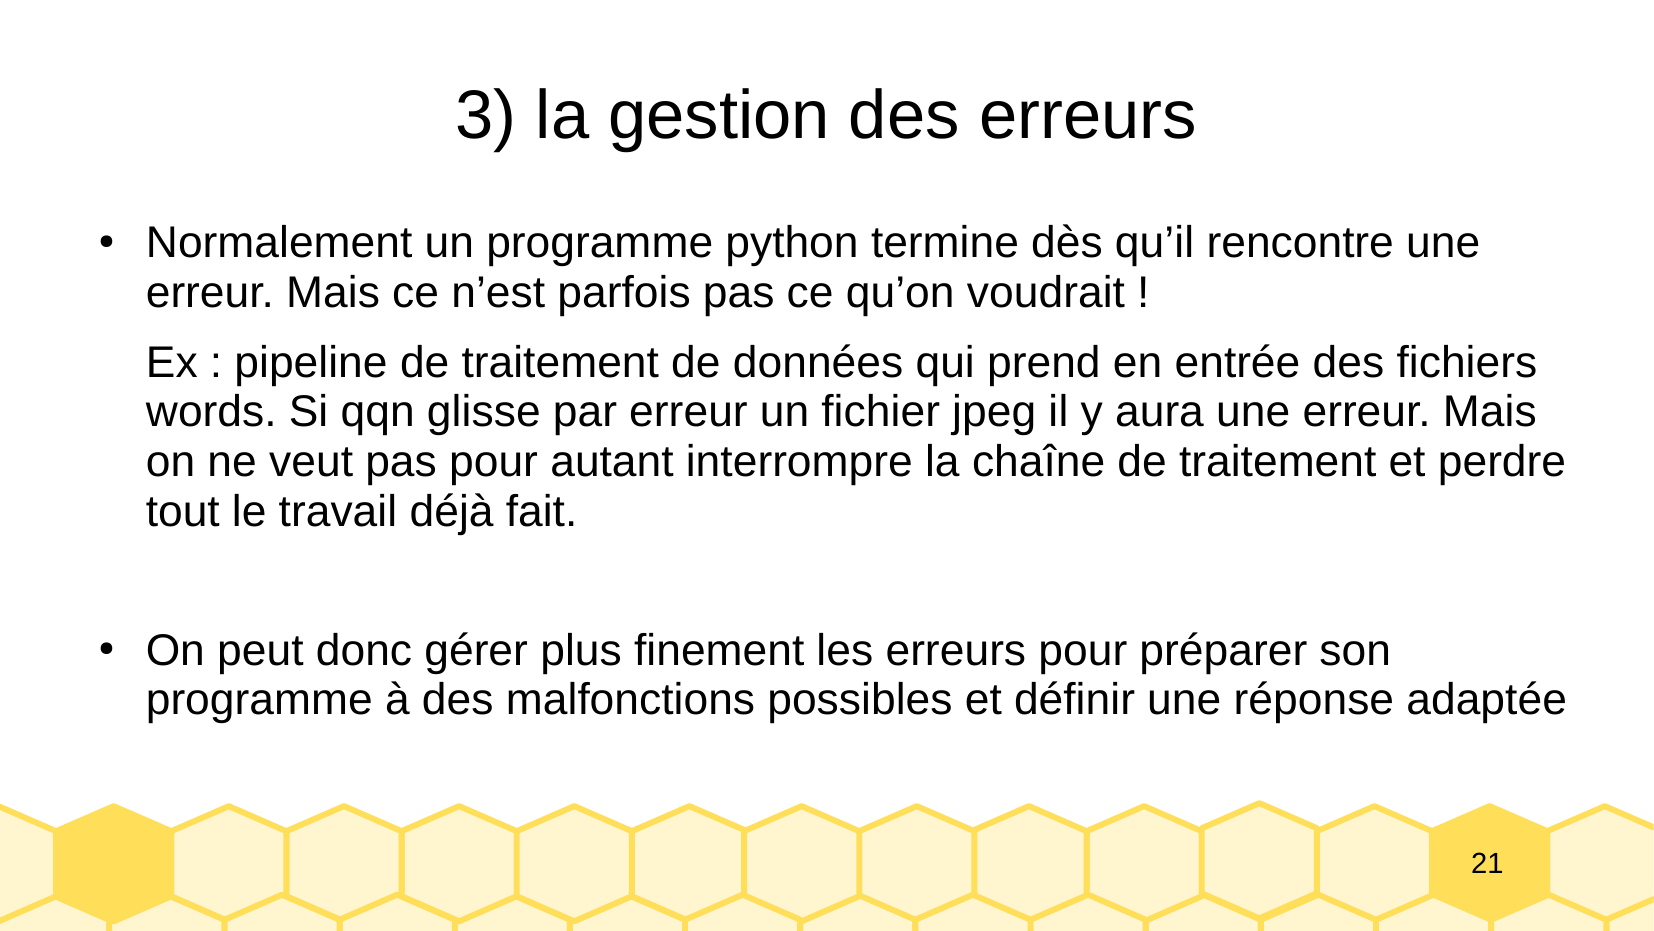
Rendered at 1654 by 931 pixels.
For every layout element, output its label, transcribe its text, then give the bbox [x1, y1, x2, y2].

title 3) la gestion des erreurs [82, 37, 1571, 193]
list Normalement un programme python termine dès qu’il rencontre une erreur. Mais ce n’est parfois pas ce qu’on voudrait ! Ex : pipeline de traitement de données qui prend en entrée des fichiers words. Si qqn glisse par erreur un fichier jpeg il y aura une erreur. Mais on ne veut pas pour autant interrompre la chaîne de traitement et perdre tout le travail déjà fait. On peut donc gérer plus finement les erreurs pour préparer son programme à des malfonctions possibles et définir une réponse adaptée [82, 217, 1571, 758]
